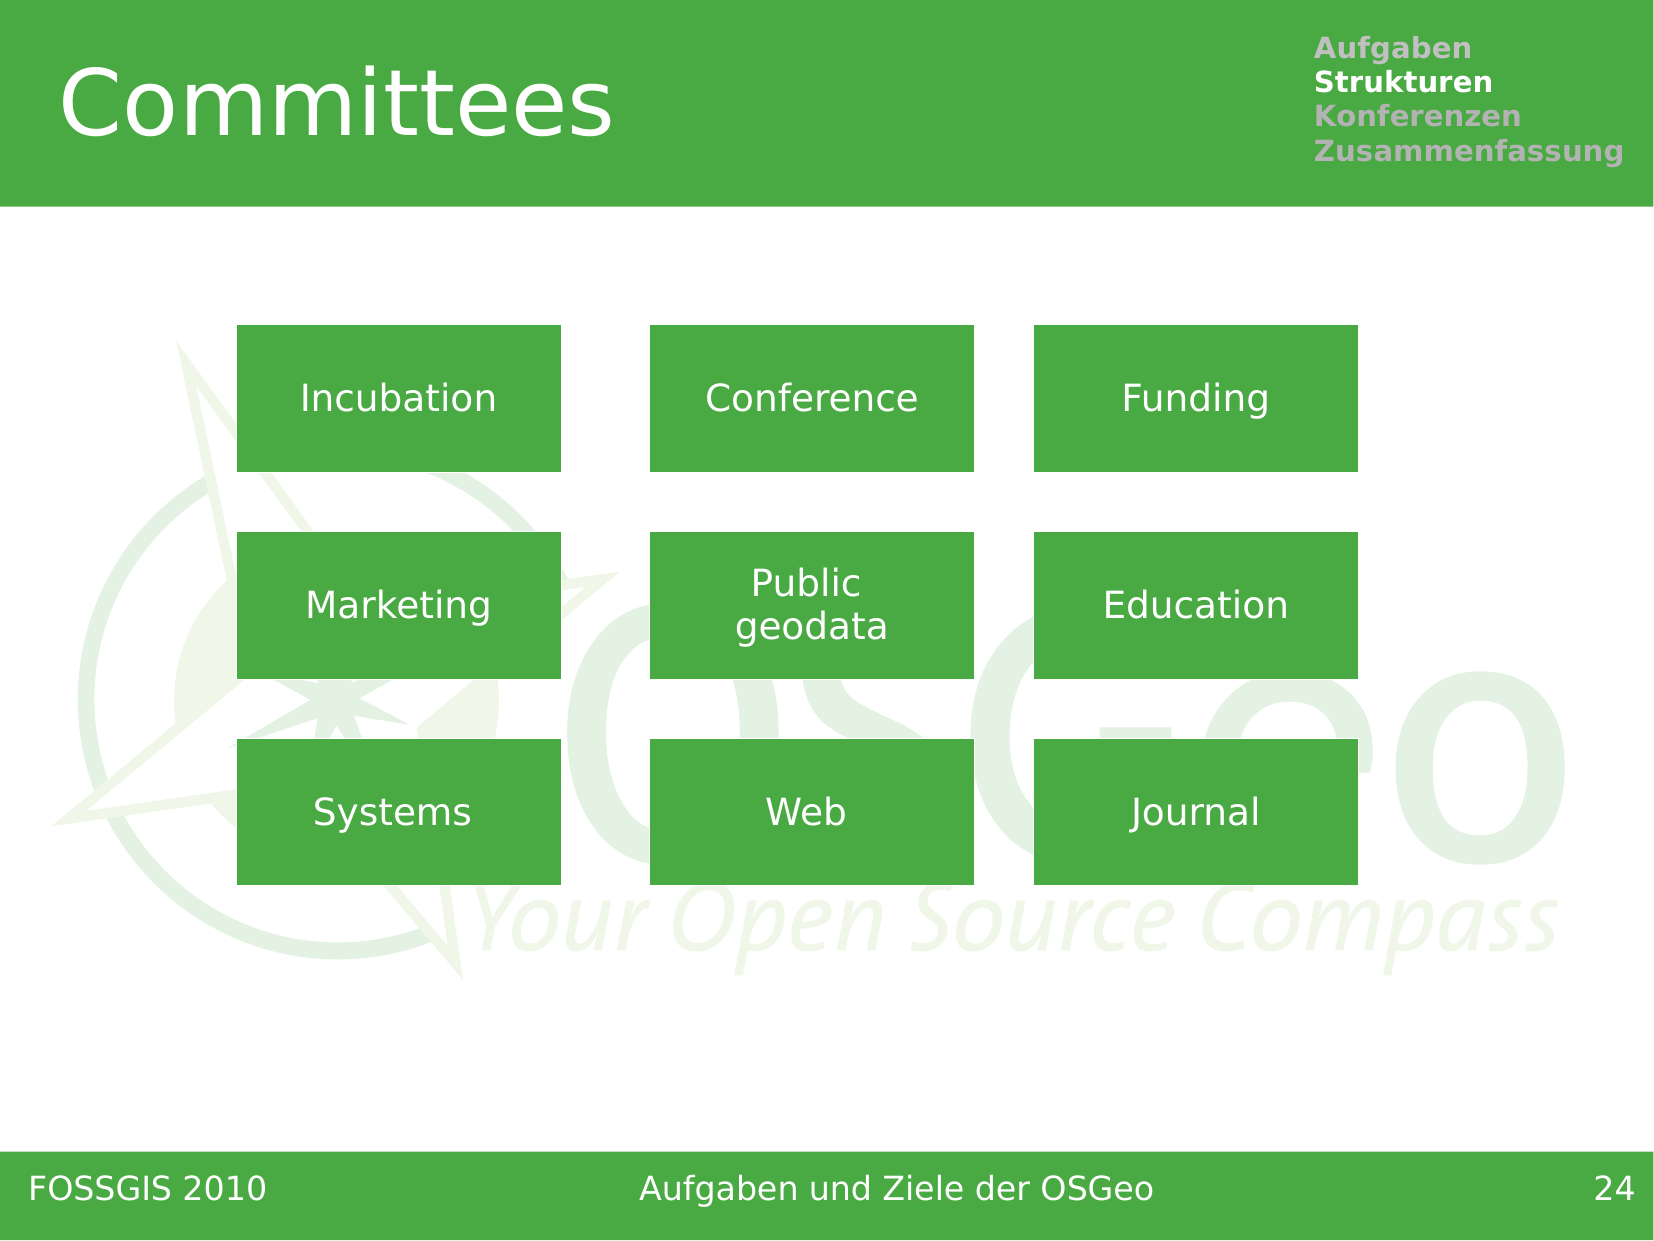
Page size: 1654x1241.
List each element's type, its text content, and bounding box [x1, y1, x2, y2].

text_box Systems [236, 738, 562, 886]
title Committees [59, 29, 1299, 178]
text_box Public geodata [649, 531, 975, 680]
text_box Journal [1033, 738, 1359, 886]
text_box Web [649, 738, 975, 886]
text_box Education [1033, 531, 1359, 680]
text_box Aufgaben Strukturen Konferenzen Zusammenfassung [1299, 23, 1654, 201]
text_box Conference [649, 324, 975, 473]
text_box Funding [1033, 324, 1359, 473]
text_box Marketing [236, 531, 562, 680]
text_box Incubation [236, 324, 562, 473]
